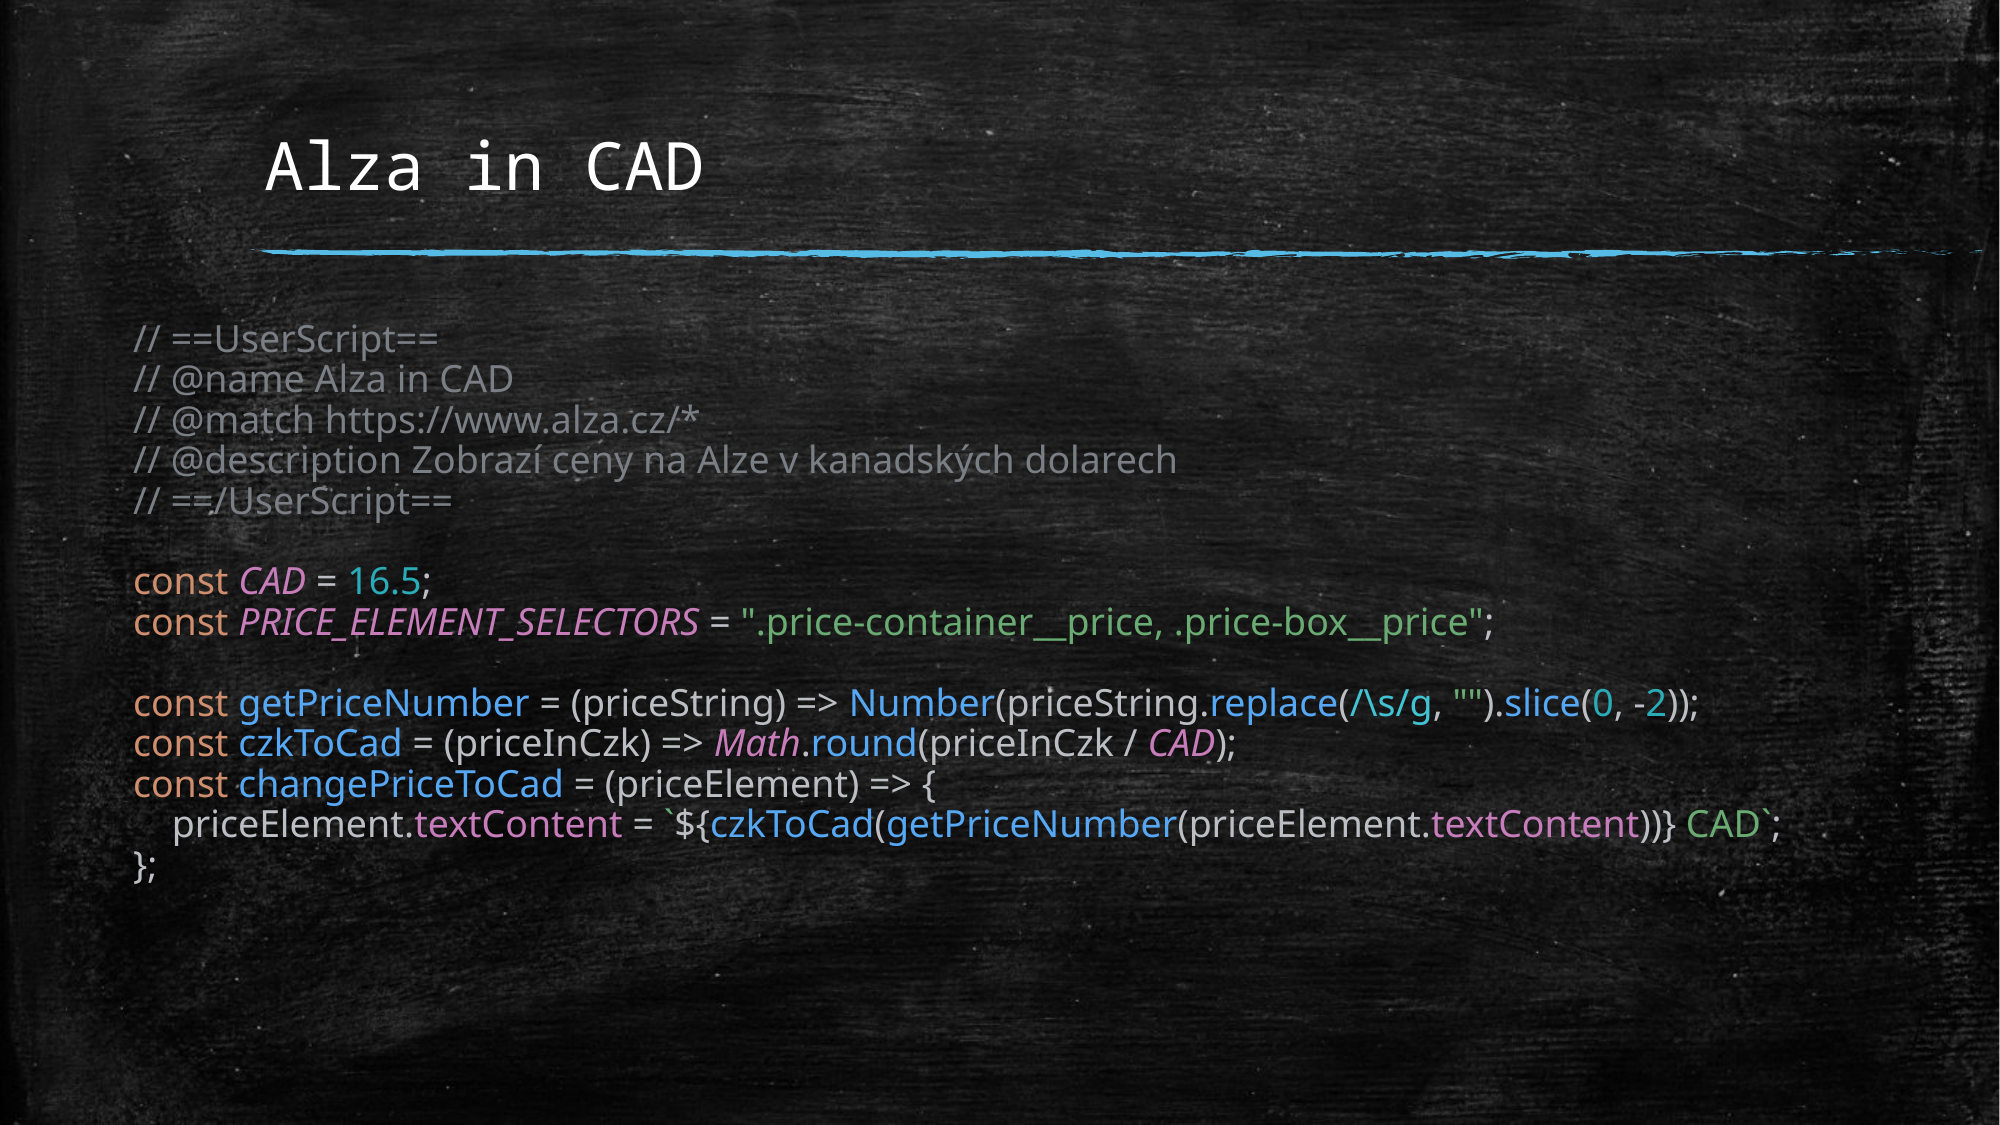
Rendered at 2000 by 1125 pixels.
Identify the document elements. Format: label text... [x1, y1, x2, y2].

list // ==UserScript== // @name Alza in CAD // @match https://www.alza.cz/* // @description Zobrazí ceny na Alze v kanadských dolarech // ==/UserScript== const CAD = 16.5; const PRICE_ELEMENT_SELECTORS = ".price-container__price, .price-box__price"; const getPriceNumber = (priceString) => Number(priceString.replace(/\s/g, "").slice(0, -2)); const czkToCad = (priceInCzk) => Math.round(priceInCzk / CAD); const changePriceToCad = (priceElement) => { priceElement.textContent = `${czkToCad(getPriceNumber(priceElement.textContent))} CAD`; }; [118, 312, 1890, 1013]
title Alza in CAD [249, 45, 1750, 213]
picture [0, 0, 2000, 1125]
